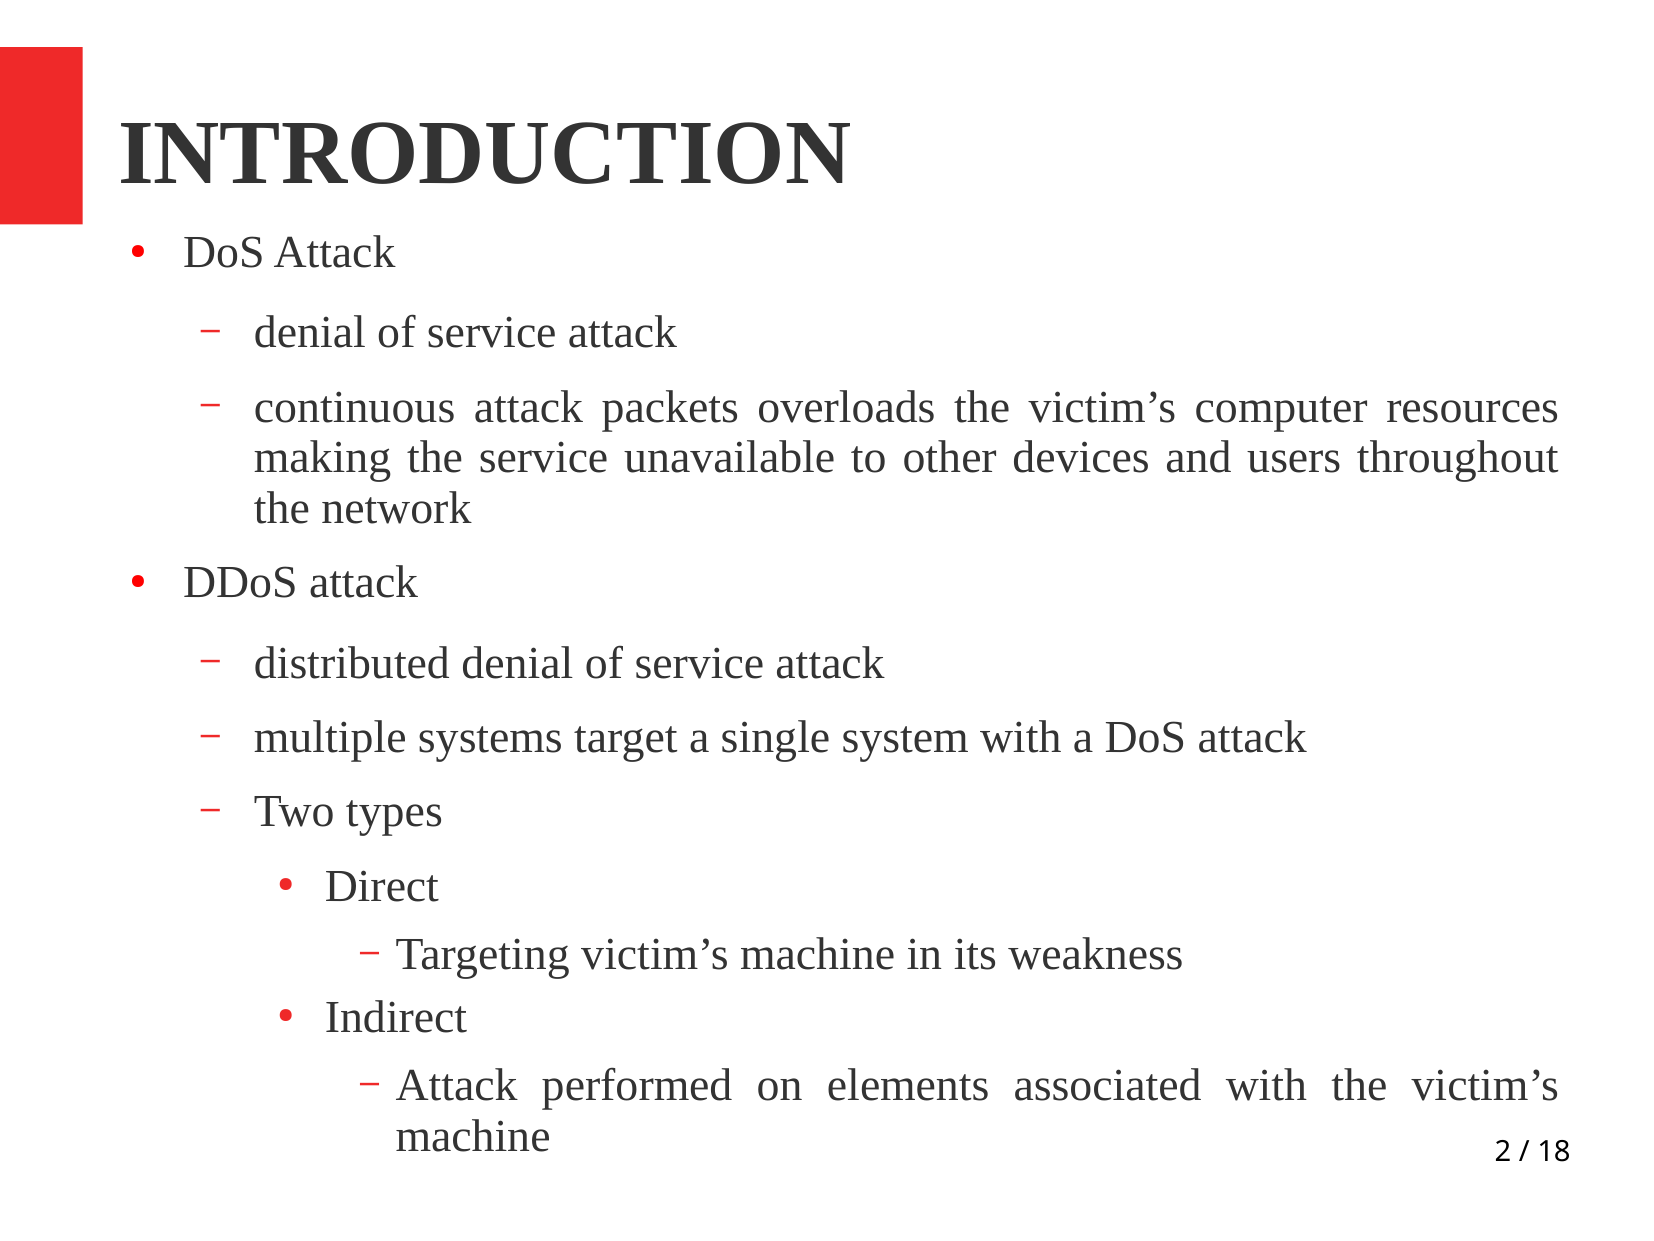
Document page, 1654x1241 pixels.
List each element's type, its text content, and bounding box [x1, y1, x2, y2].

title INTRODUCTION [118, 49, 1571, 257]
list DoS Attack denial of service attack continuous attack packets overloads the victim’s computer resources making the service unavailable to other devices and users throughout the network DDoS attack distributed denial of service attack multiple systems target a single system with a DoS attack Two types Direct Targeting victim’s machine in its weakness Indirect Attack performed on elements associated with the victim’s machine [112, 226, 1561, 1156]
